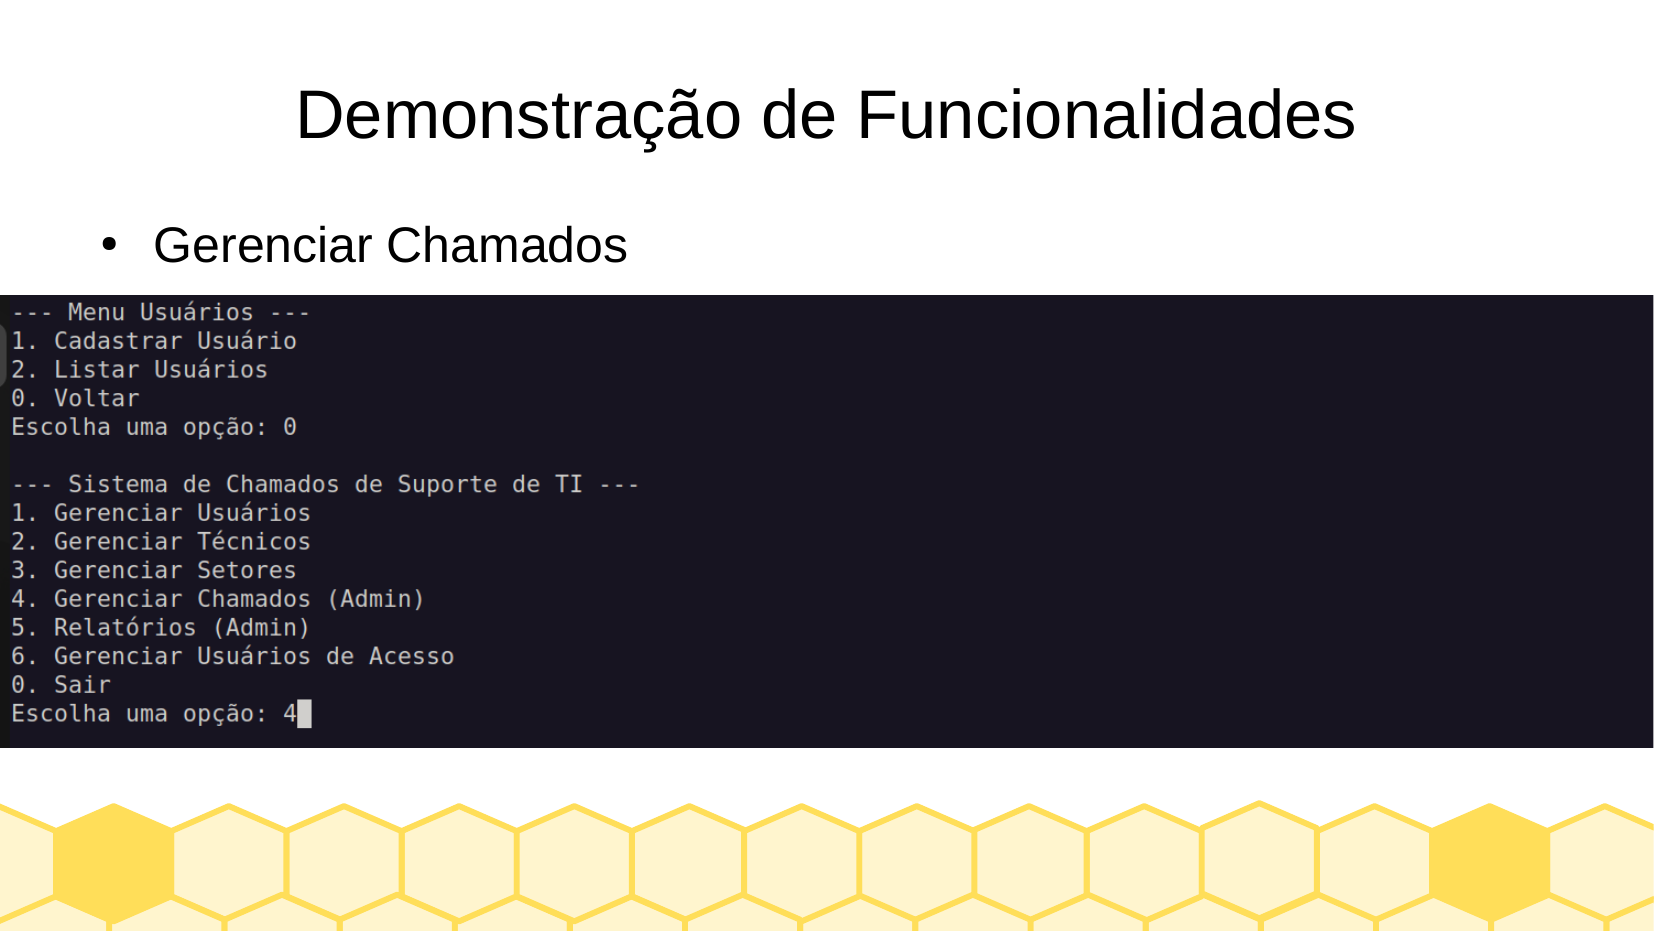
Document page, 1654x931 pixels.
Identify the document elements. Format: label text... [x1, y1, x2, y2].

title Demonstração de Funcionalidades [82, 37, 1571, 193]
list Gerenciar Chamados [82, 217, 1571, 295]
picture [0, 295, 1654, 748]
